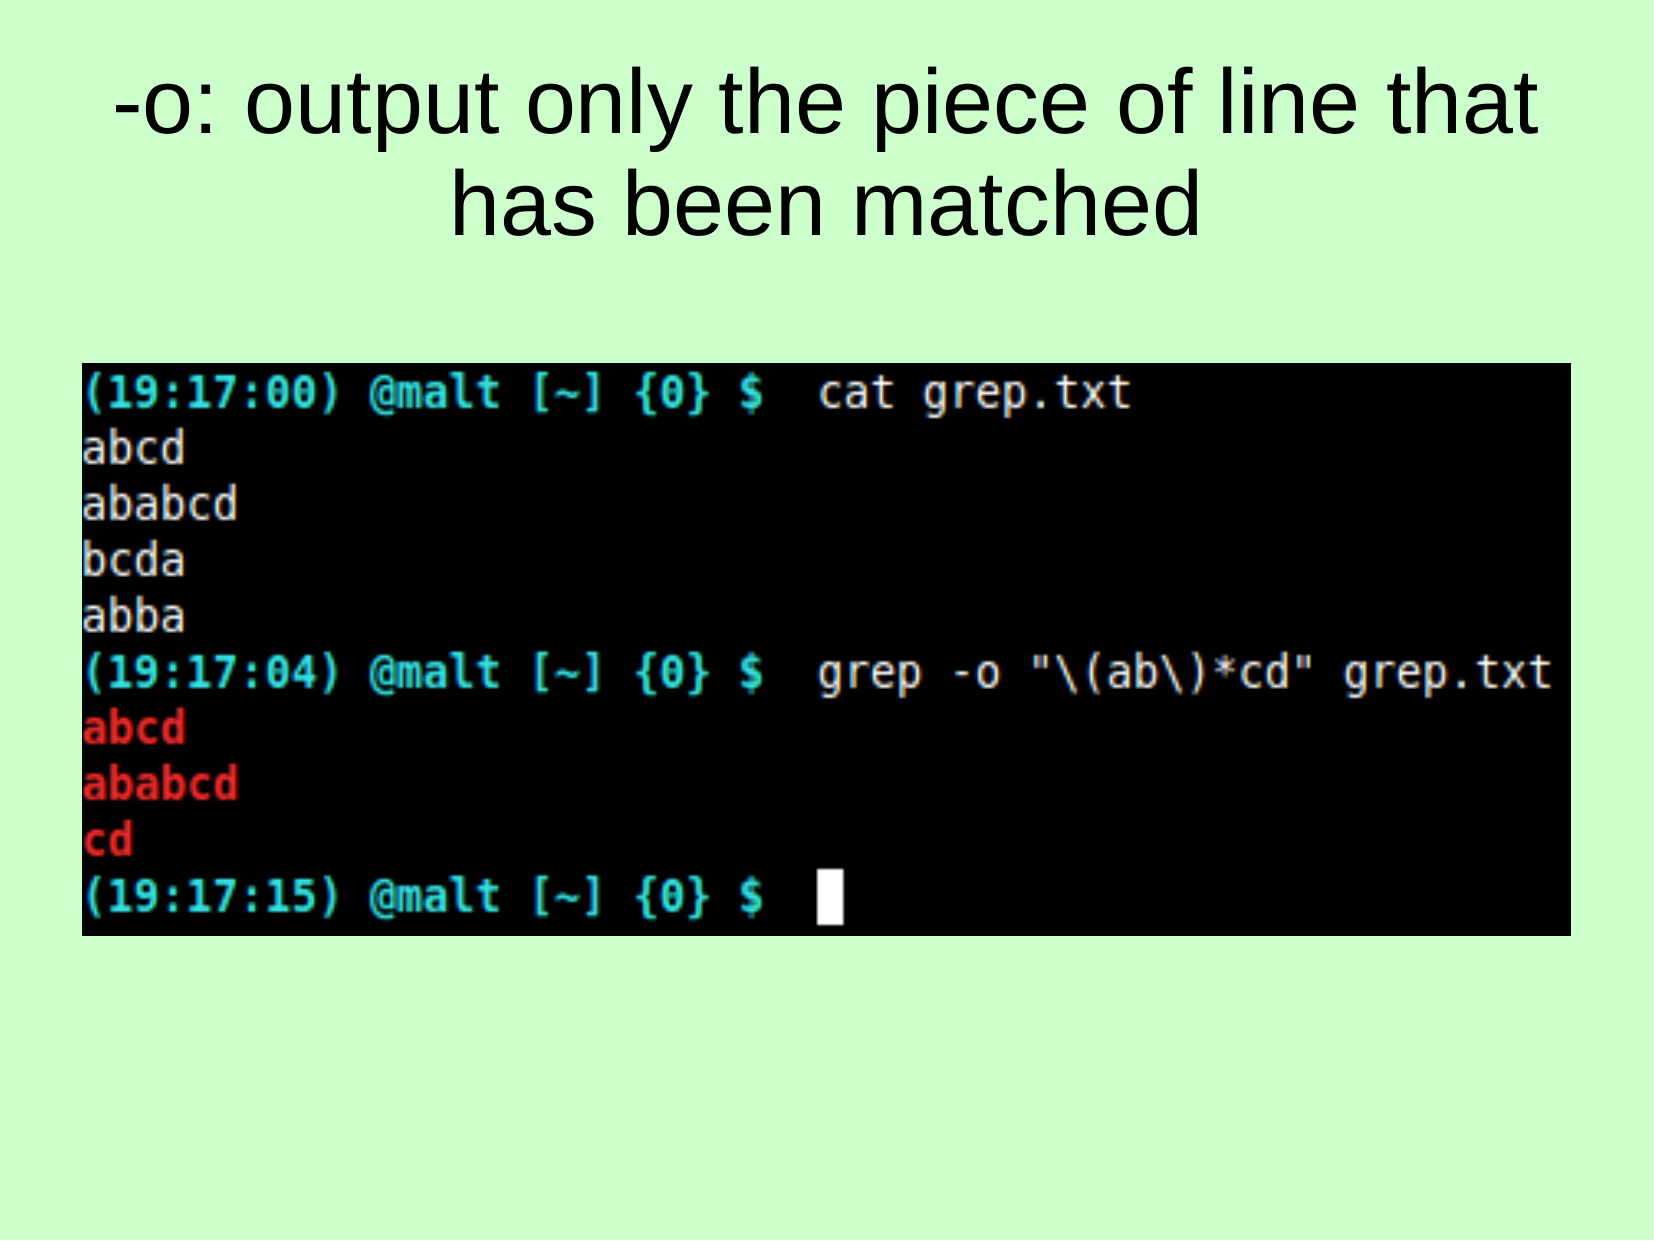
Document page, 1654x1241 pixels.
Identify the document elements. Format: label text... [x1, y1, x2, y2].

picture [82, 363, 1571, 936]
title -o: output only the piece of line that has been matched [82, 49, 1571, 257]
